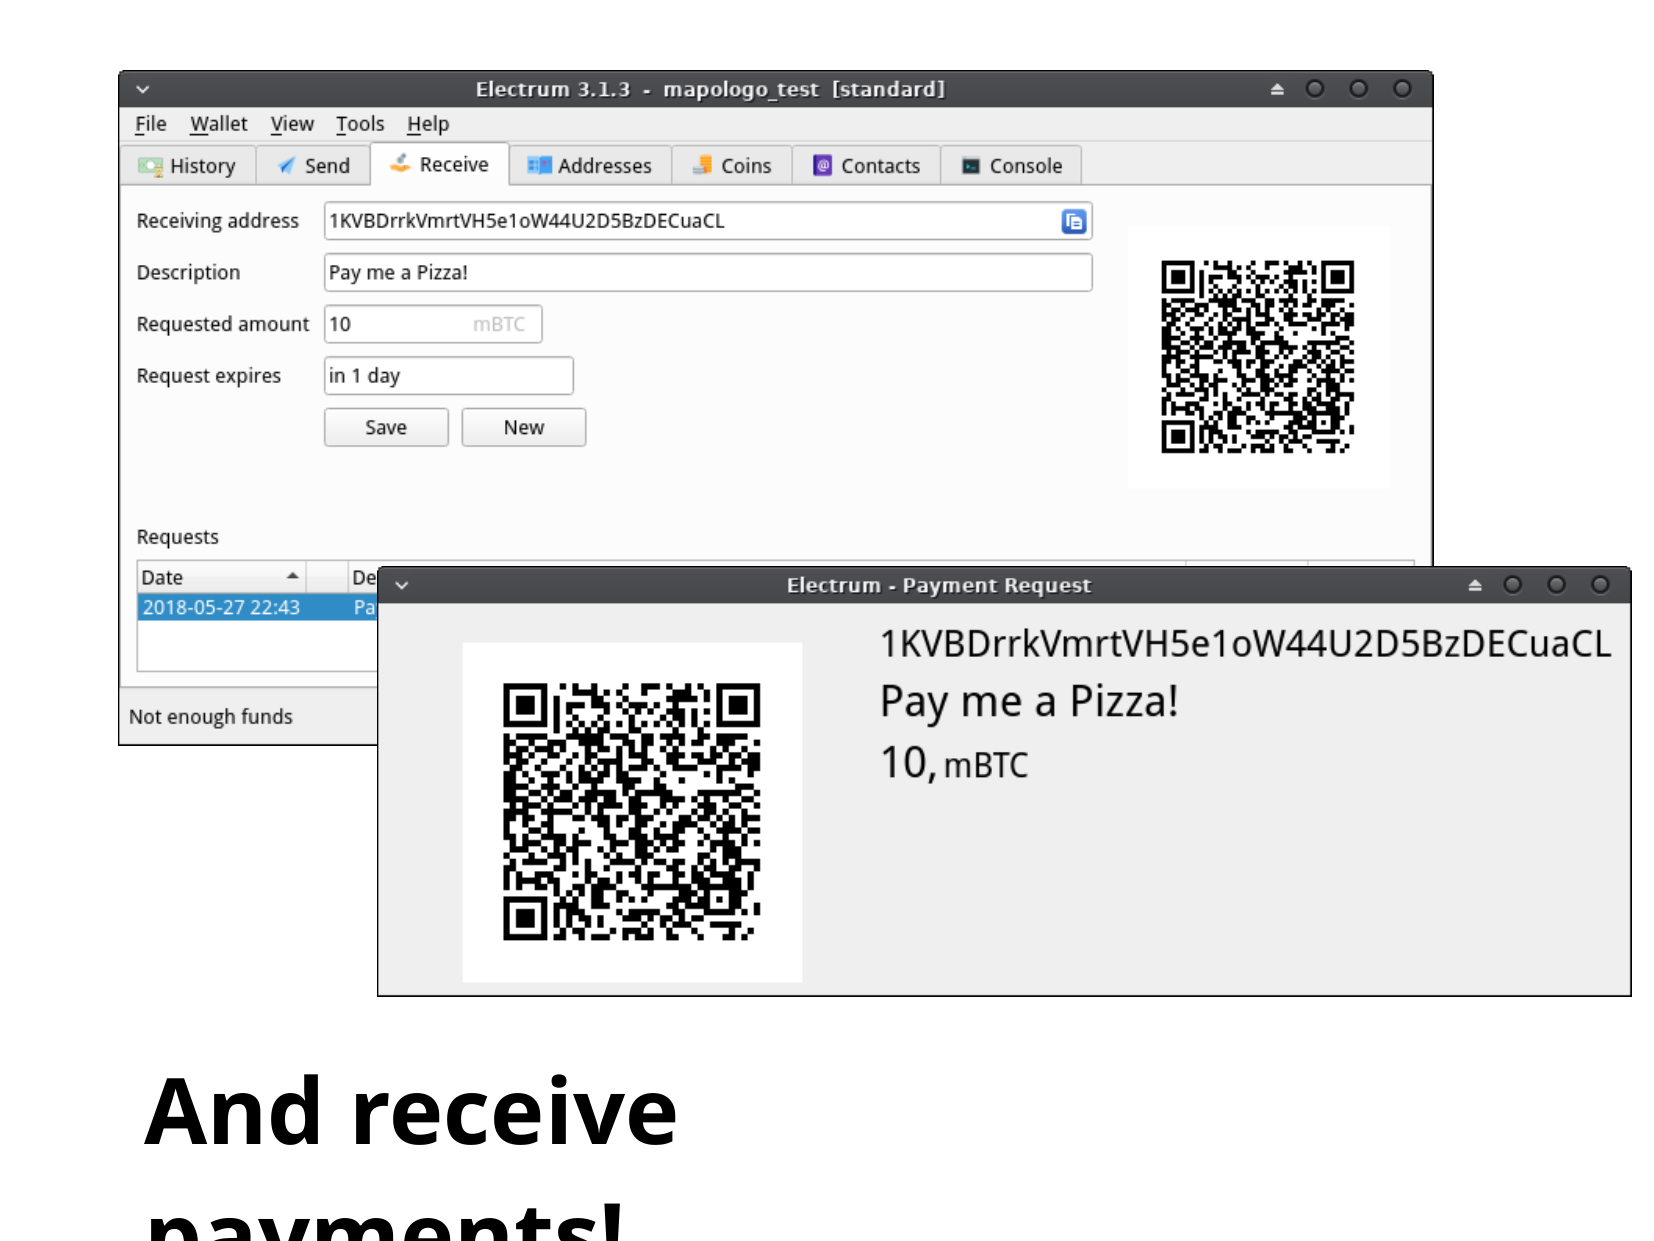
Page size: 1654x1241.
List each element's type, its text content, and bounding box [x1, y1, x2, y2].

picture [118, 70, 1632, 997]
text_box And receive payments! In case of doubt use testbeds [129, 1039, 1183, 1215]
